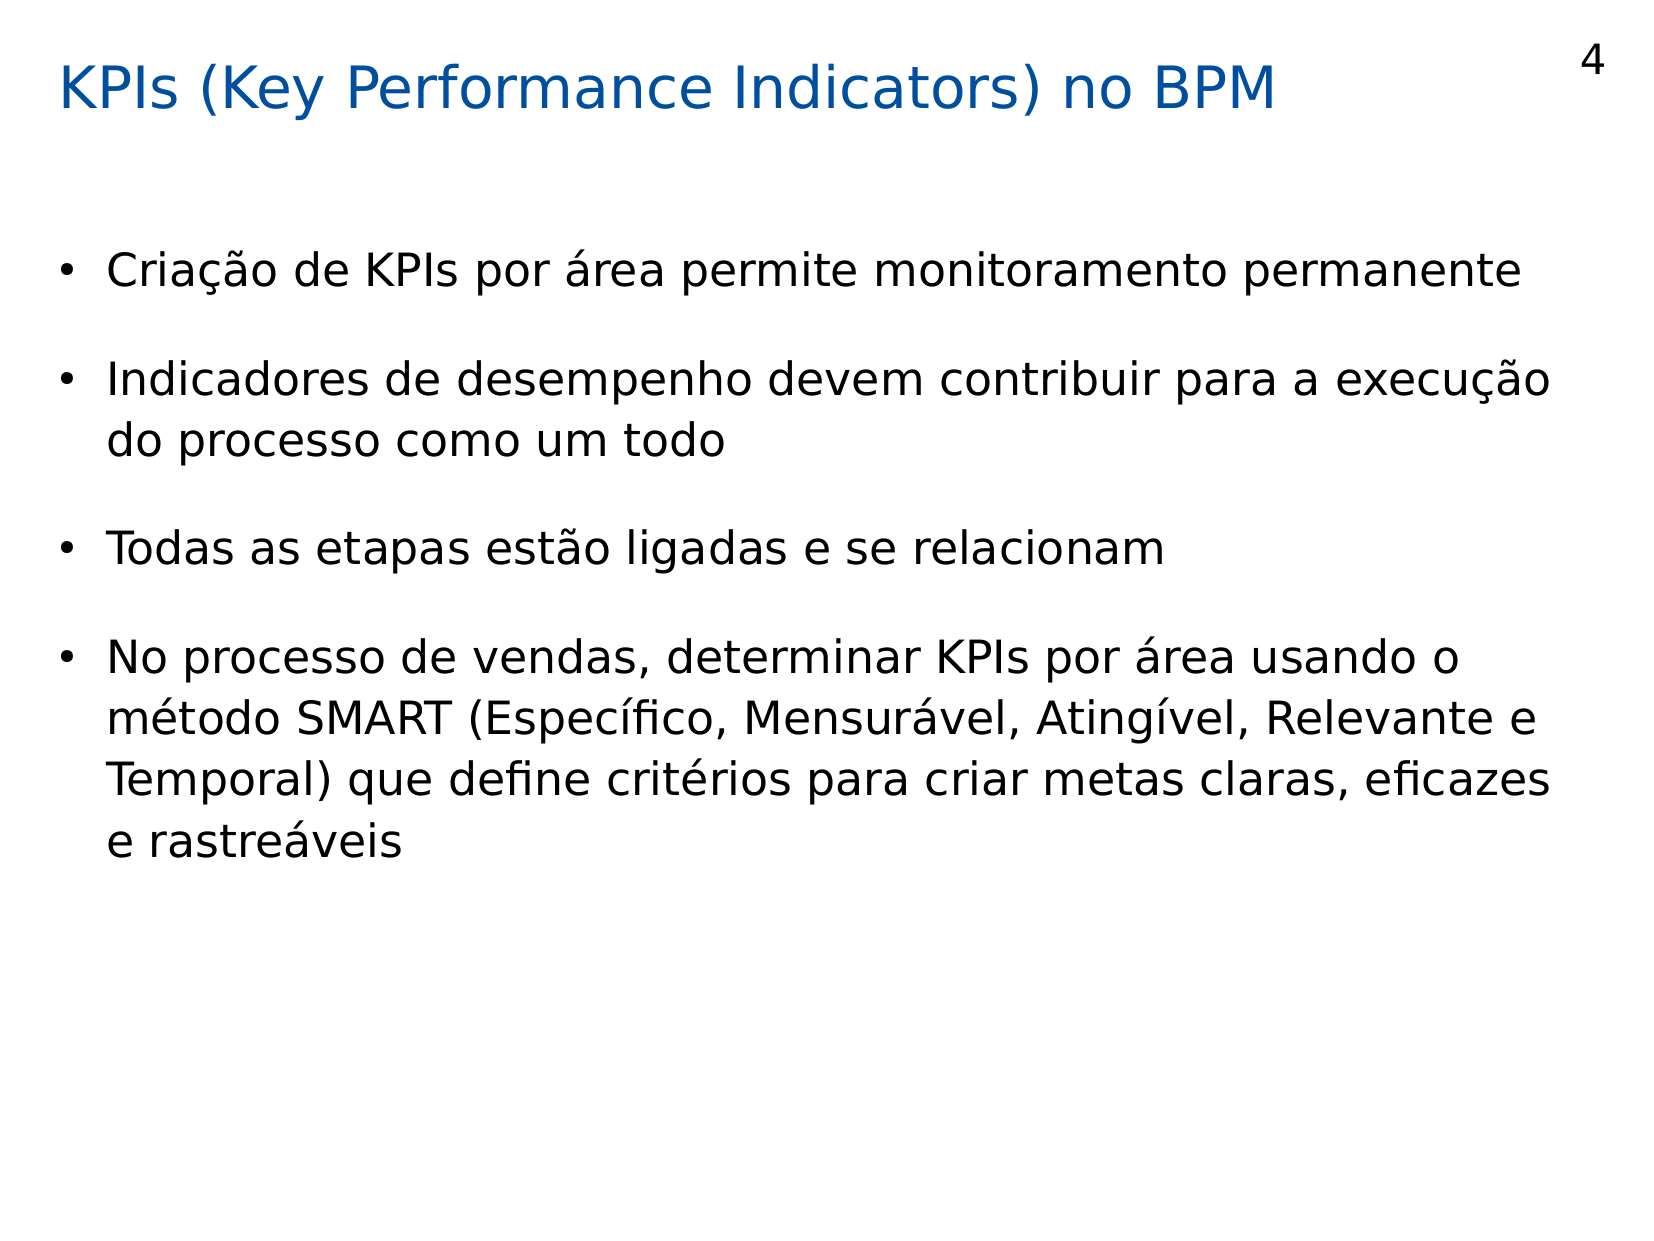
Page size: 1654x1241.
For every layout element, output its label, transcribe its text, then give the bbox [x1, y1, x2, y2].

title KPIs (Key Performance Indicators) no BPM [59, 29, 1506, 148]
list Criação de KPIs por área permite monitoramento permanente Indicadores de desempenho devem contribuir para a execução do processo como um todo Todas as etapas estão ligadas e se relacionam No processo de vendas, determinar KPIs por área usando o método SMART (Específico, Mensurável, Atingível, Relevante e Temporal) que define critérios para criar metas claras, eficazes e rastreáveis [59, 236, 1595, 1211]
